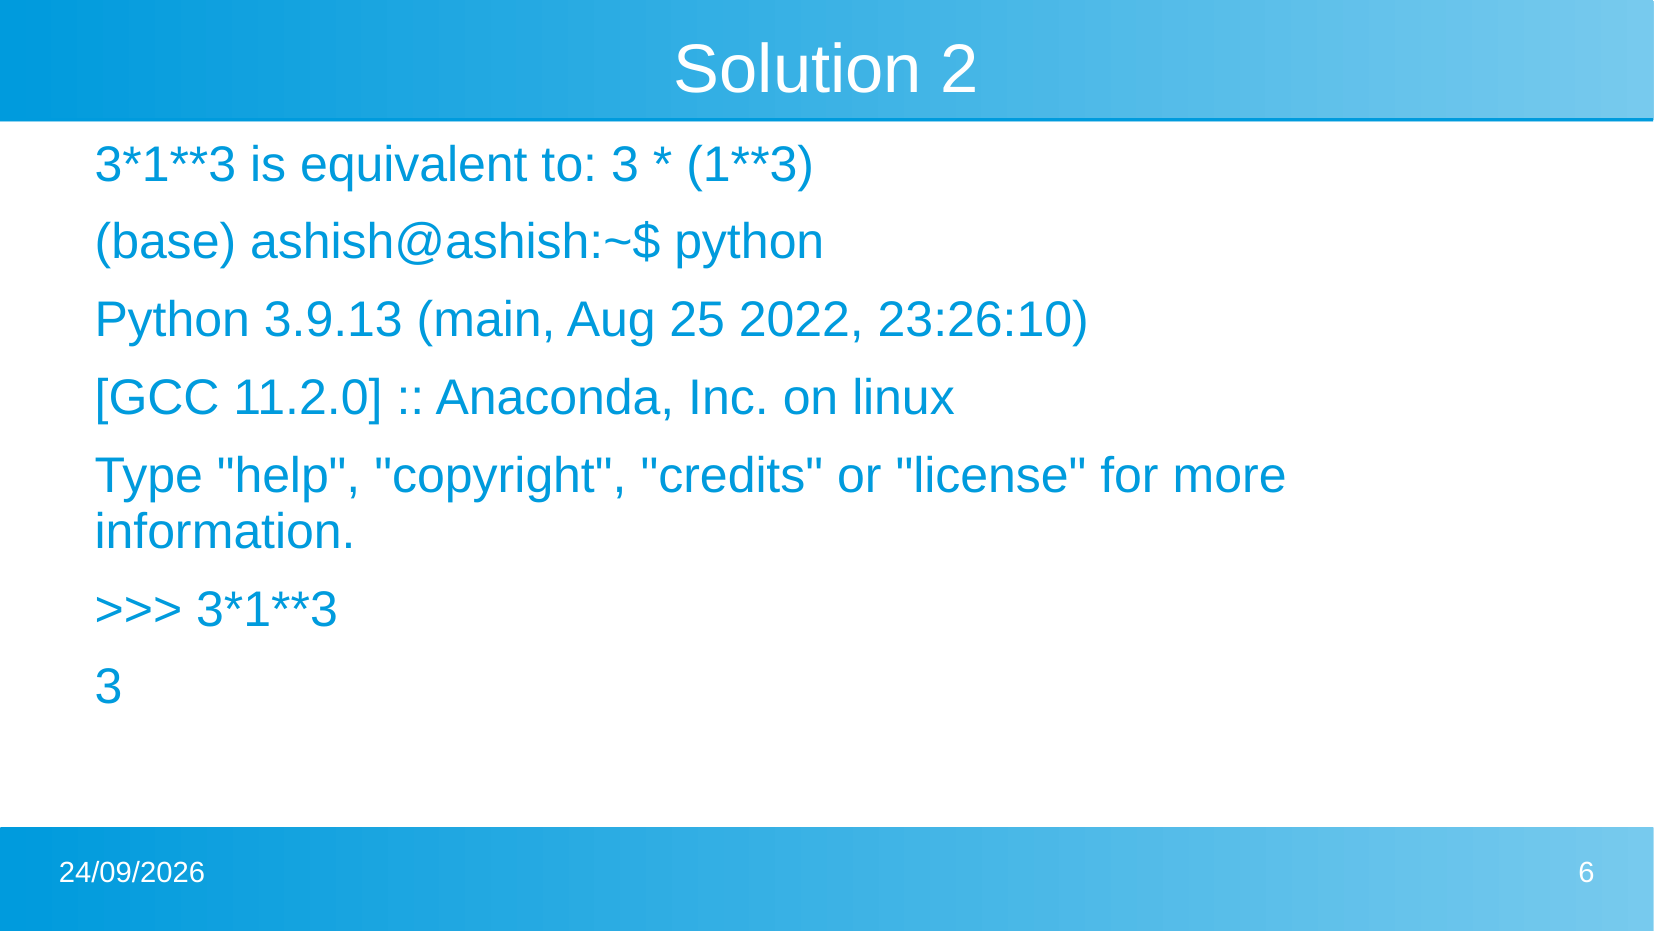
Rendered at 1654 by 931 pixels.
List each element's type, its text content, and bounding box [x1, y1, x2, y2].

list 3*1**3 is equivalent to: 3 * (1**3) (base) ashish@ashish:~$ python Python 3.9.13 (main, Aug 25 2022, 23:26:10) [GCC 11.2.0] :: Anaconda, Inc. on linux Type "help", "copyright", "credits" or "license" for more information. >>> 3*1**3 3 [23, 135, 1560, 727]
title Solution 2 [59, 29, 1595, 108]
